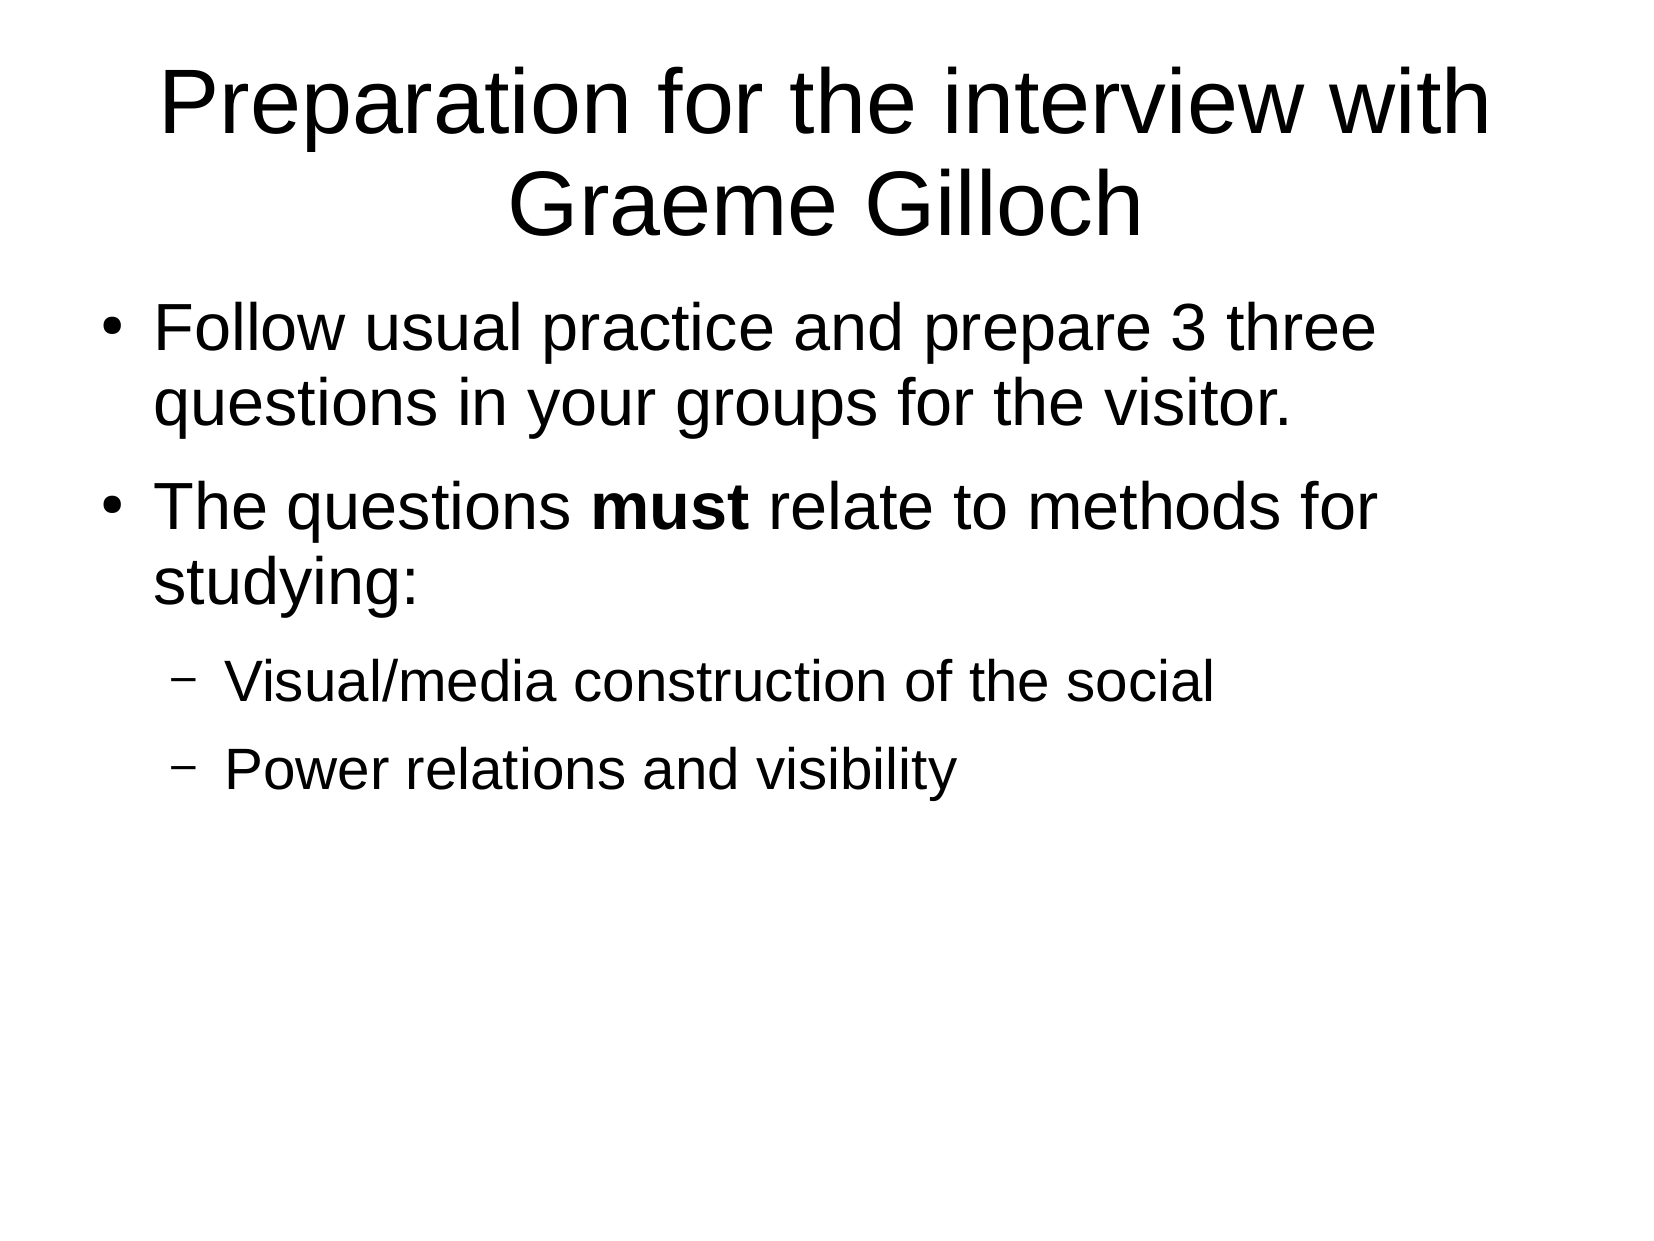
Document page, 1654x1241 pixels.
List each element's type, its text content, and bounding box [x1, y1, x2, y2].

title Preparation for the interview with Graeme Gilloch [82, 49, 1571, 257]
list Follow usual practice and prepare 3 three questions in your groups for the visitor. The questions must relate to methods for studying: Visual/media construction of the social Power relations and visibility [82, 290, 1571, 1010]
